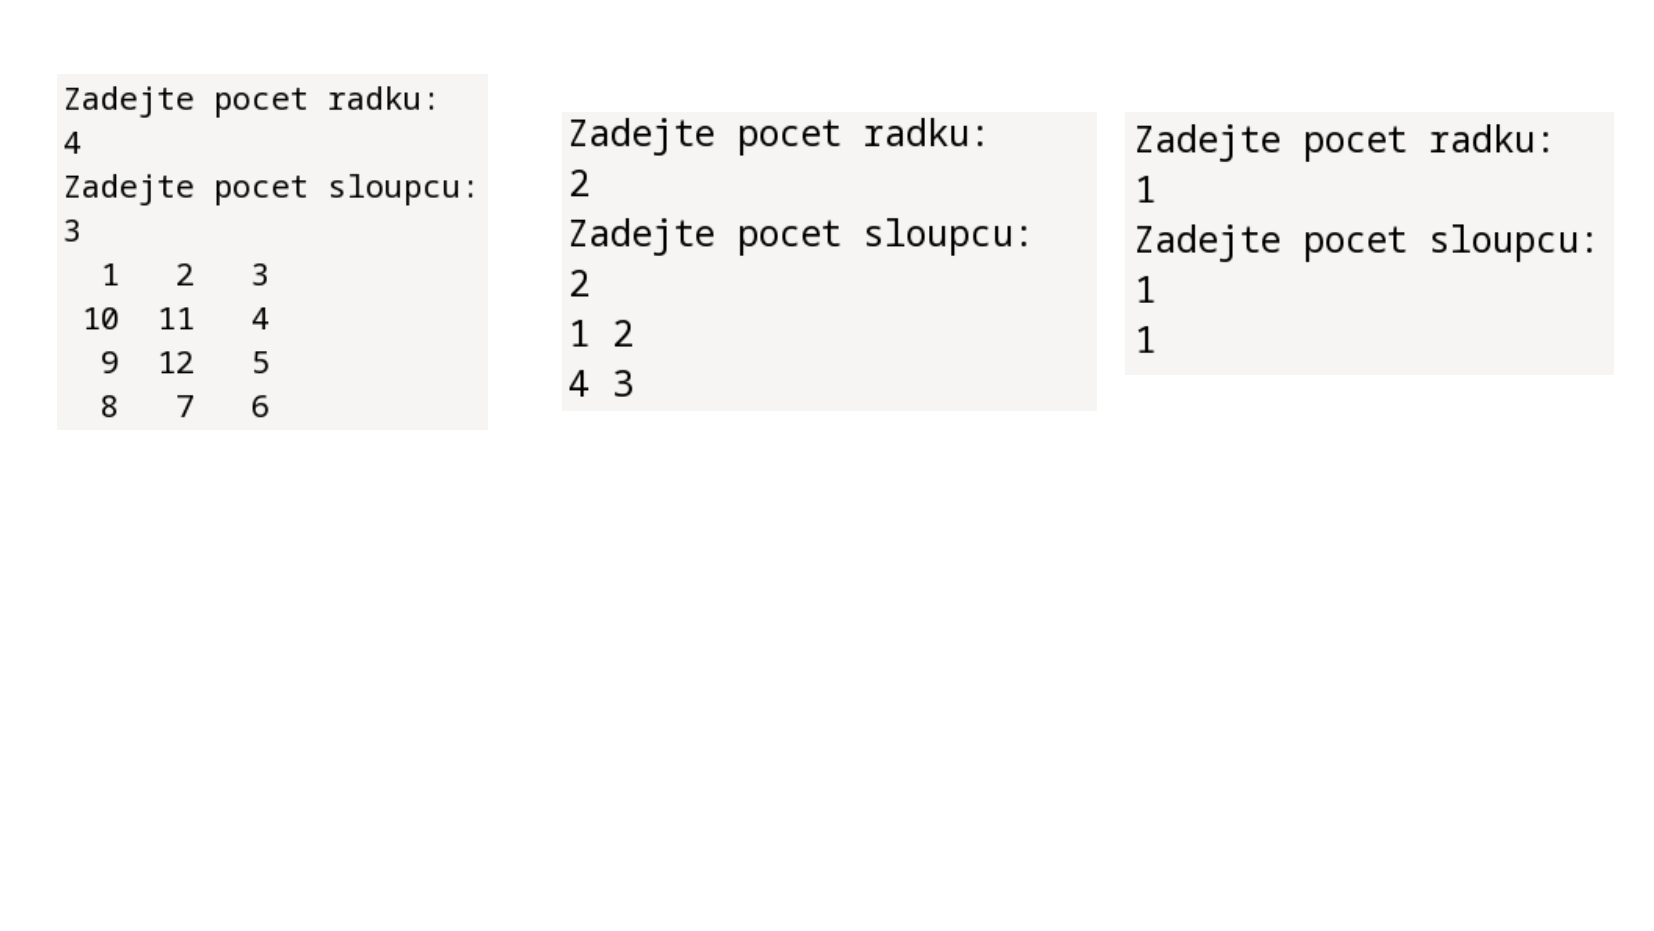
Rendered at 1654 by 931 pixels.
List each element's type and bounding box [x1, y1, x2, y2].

picture [1125, 112, 1614, 375]
picture [57, 74, 488, 430]
picture [562, 112, 1097, 411]
